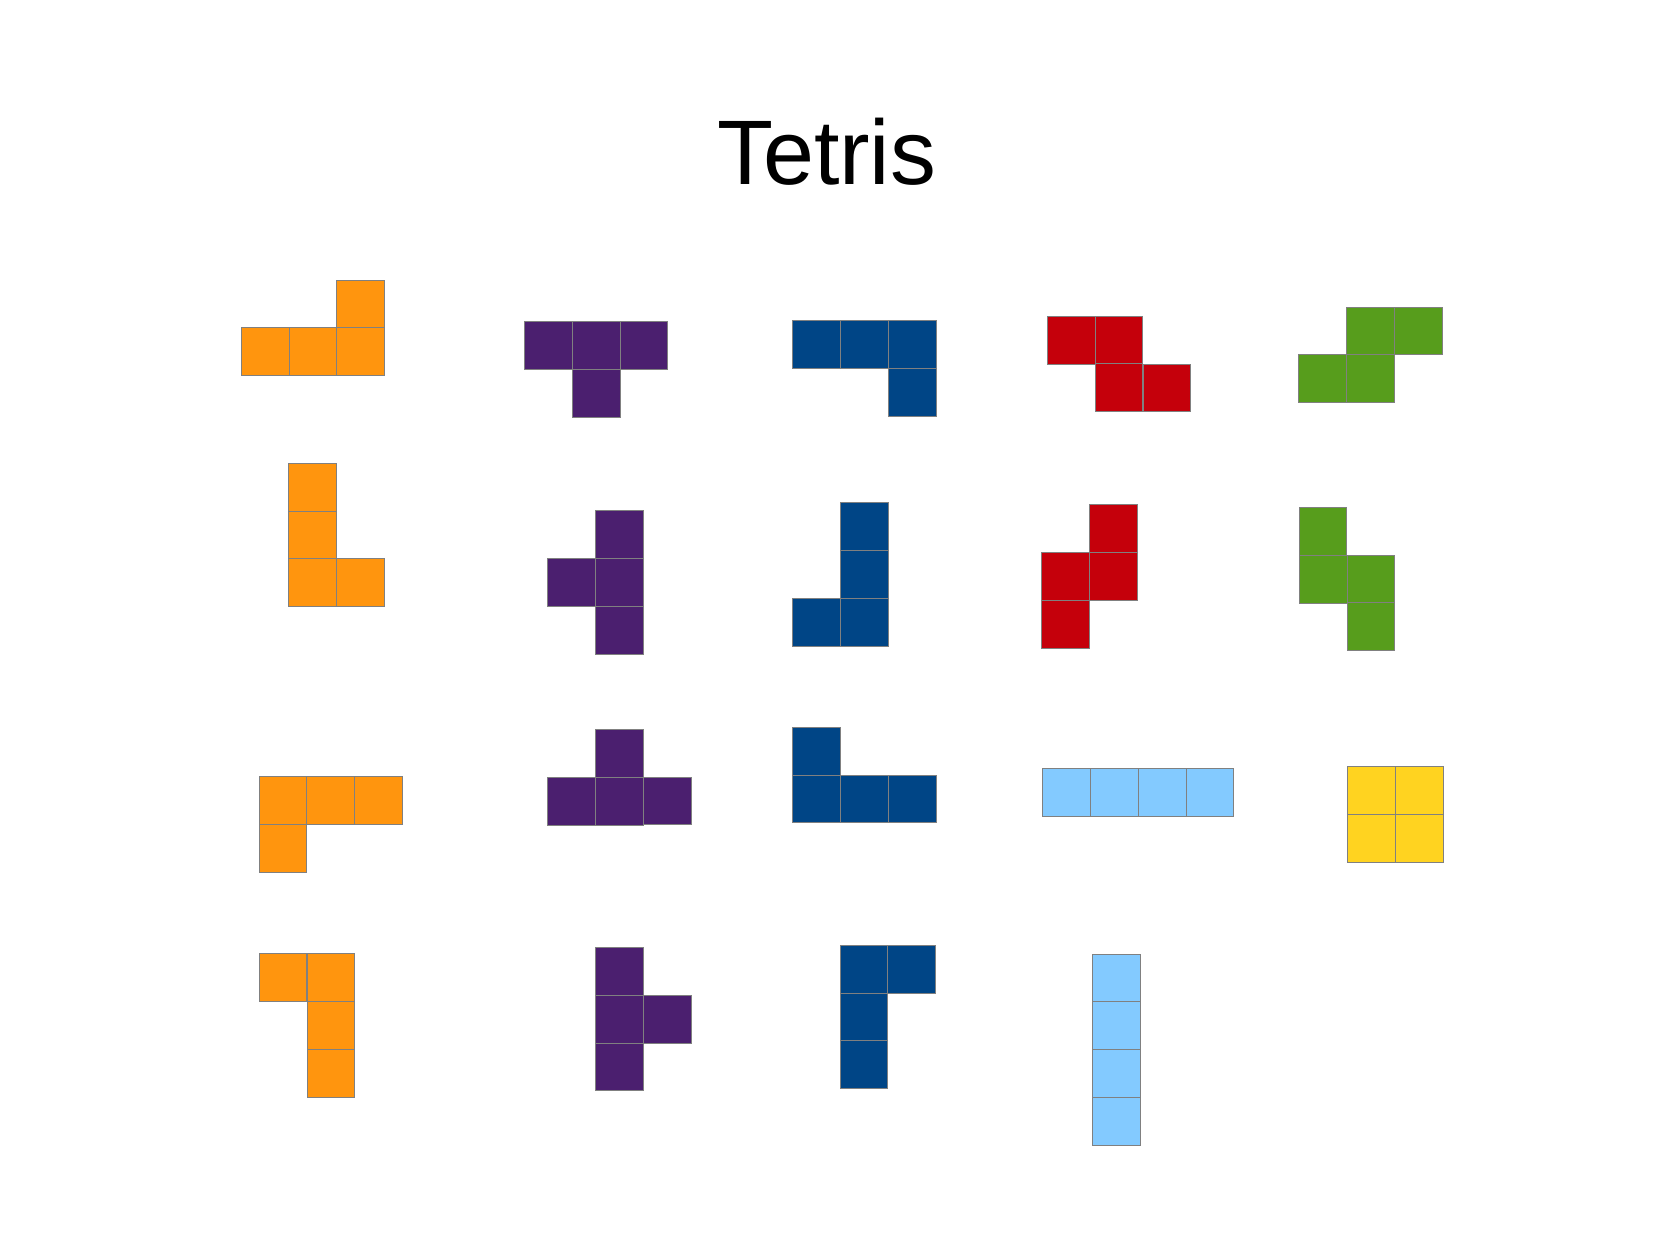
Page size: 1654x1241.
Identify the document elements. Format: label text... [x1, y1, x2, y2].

text_box [1092, 954, 1141, 1146]
text_box [792, 320, 937, 417]
text_box [241, 280, 385, 376]
text_box [792, 502, 889, 647]
text_box [524, 321, 668, 418]
text_box [595, 947, 692, 1091]
text_box [1299, 507, 1395, 651]
text_box [840, 945, 936, 1089]
text_box [547, 510, 644, 655]
text_box [259, 953, 355, 1098]
text_box [288, 463, 385, 607]
title Tetris [82, 49, 1571, 257]
text_box [1041, 504, 1138, 649]
text_box [1347, 766, 1444, 863]
text_box [259, 776, 403, 873]
text_box [547, 729, 692, 826]
text_box [1298, 307, 1443, 403]
text_box [1047, 316, 1191, 412]
text_box [792, 727, 937, 823]
text_box [1042, 768, 1234, 817]
